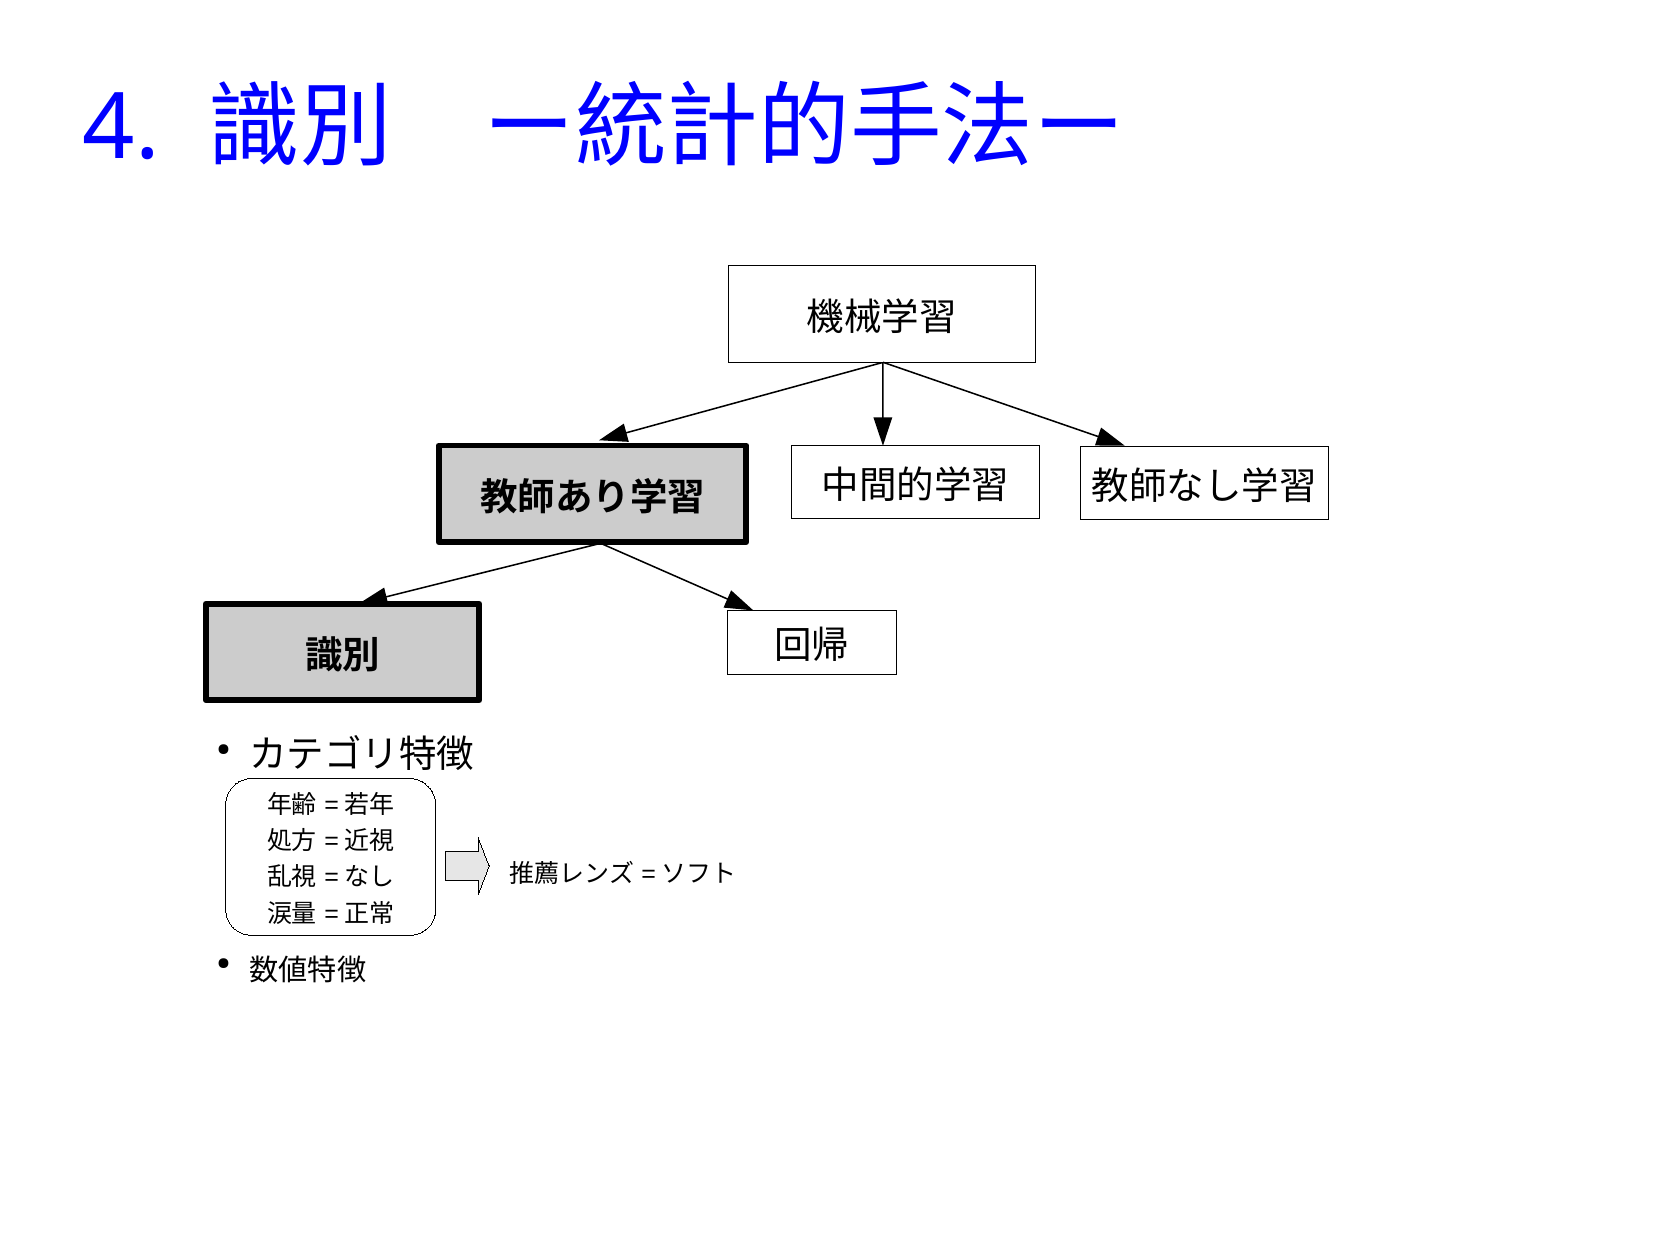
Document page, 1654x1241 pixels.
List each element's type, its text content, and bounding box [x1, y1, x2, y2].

text_box 機械学習 [728, 265, 1036, 363]
text_box 年齢=若年 処方=近視 乱視=なし 涙量=正常 [225, 778, 436, 936]
text_box 推薦レンズ=ソフト [495, 846, 753, 961]
text_box カテゴリ特徴 数値特徴 [202, 716, 505, 1024]
text_box [445, 837, 490, 895]
text_box 中間的学習 [791, 445, 1040, 519]
title 4. 識別 ー統計的手法ー [82, 49, 1571, 198]
text_box 識別 [205, 603, 480, 701]
text_box 回帰 [727, 610, 897, 675]
text_box 教師あり学習 [438, 445, 747, 543]
text_box 教師なし学習 [1080, 446, 1329, 520]
